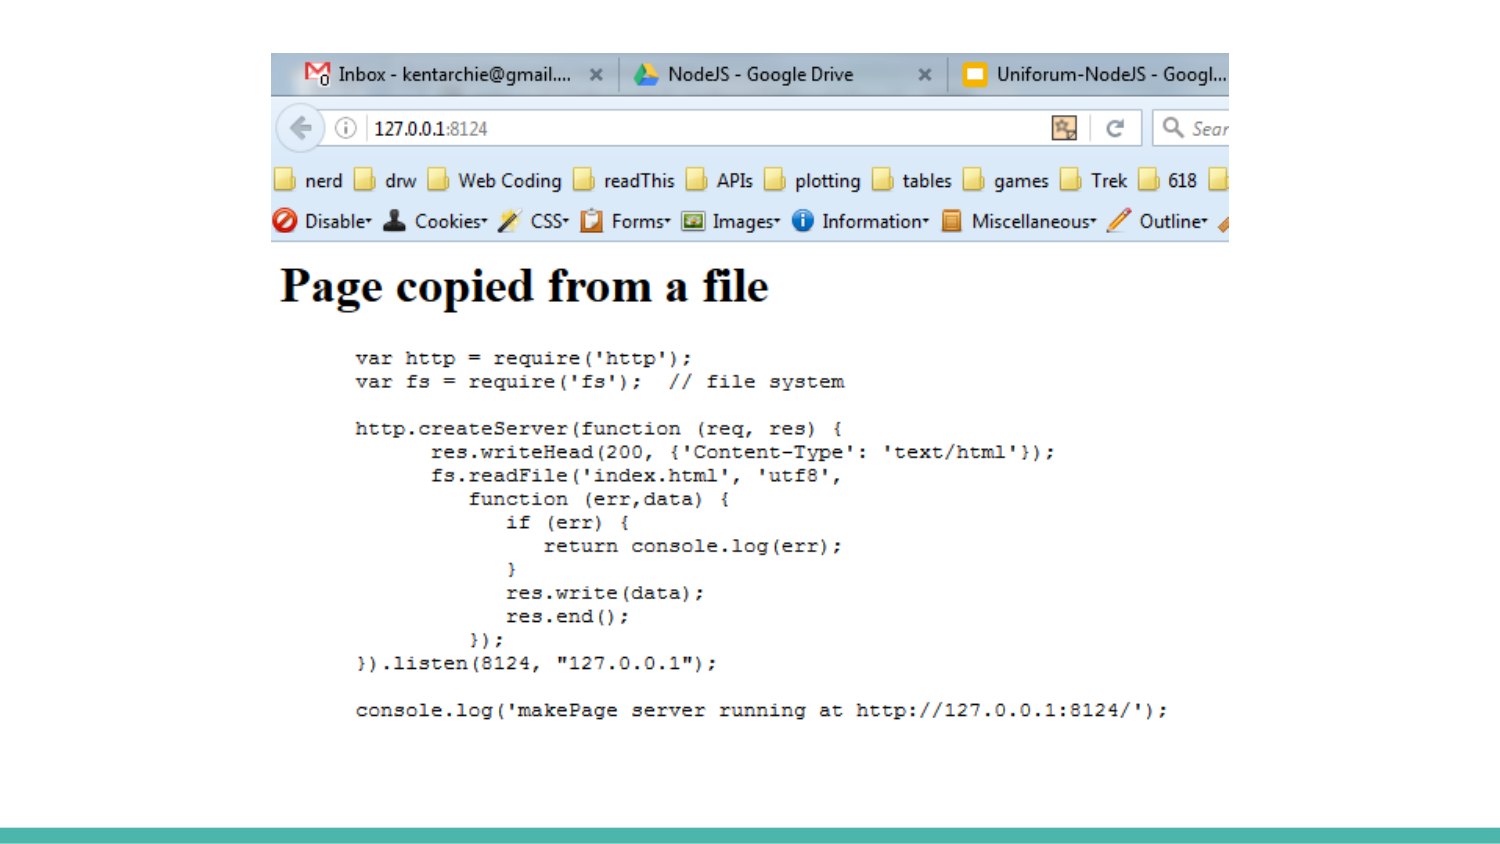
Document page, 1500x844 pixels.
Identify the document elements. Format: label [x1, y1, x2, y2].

picture [271, 53, 1229, 790]
